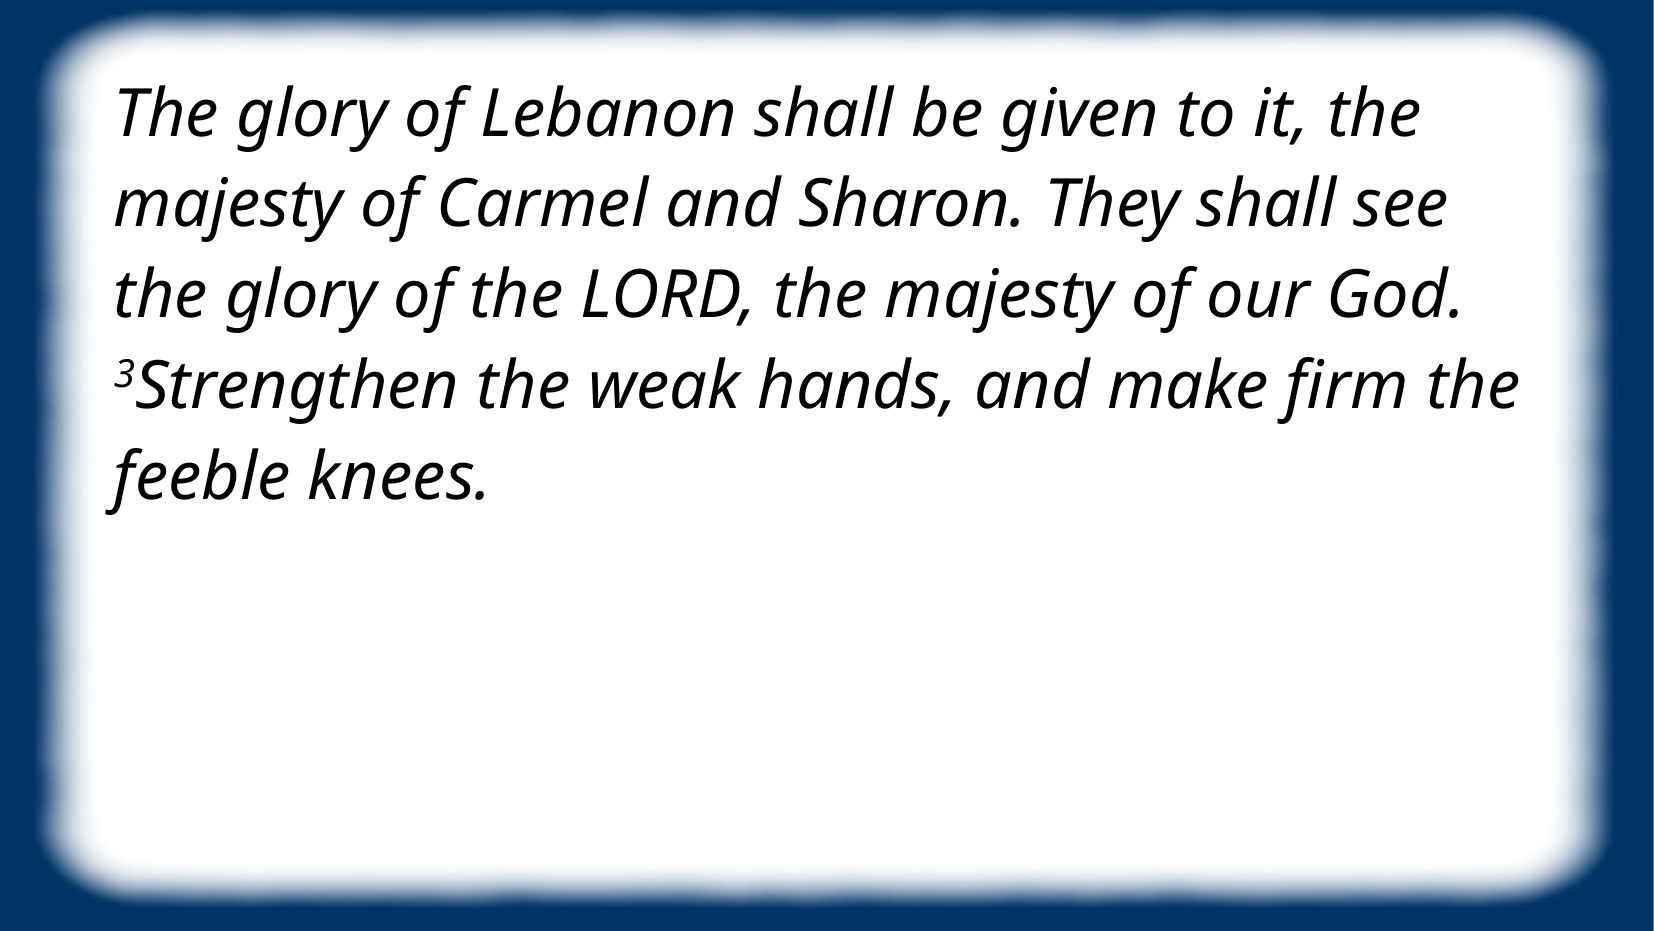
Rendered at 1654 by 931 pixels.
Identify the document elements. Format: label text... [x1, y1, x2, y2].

text_box The glory of Lebanon shall be given to it, the majesty of Carmel and Sharon. They shall see the glory of the LORD, the majesty of our God. 3Strengthen the weak hands, and make firm the feeble knees. [99, 57, 1555, 516]
picture [0, 0, 1654, 931]
